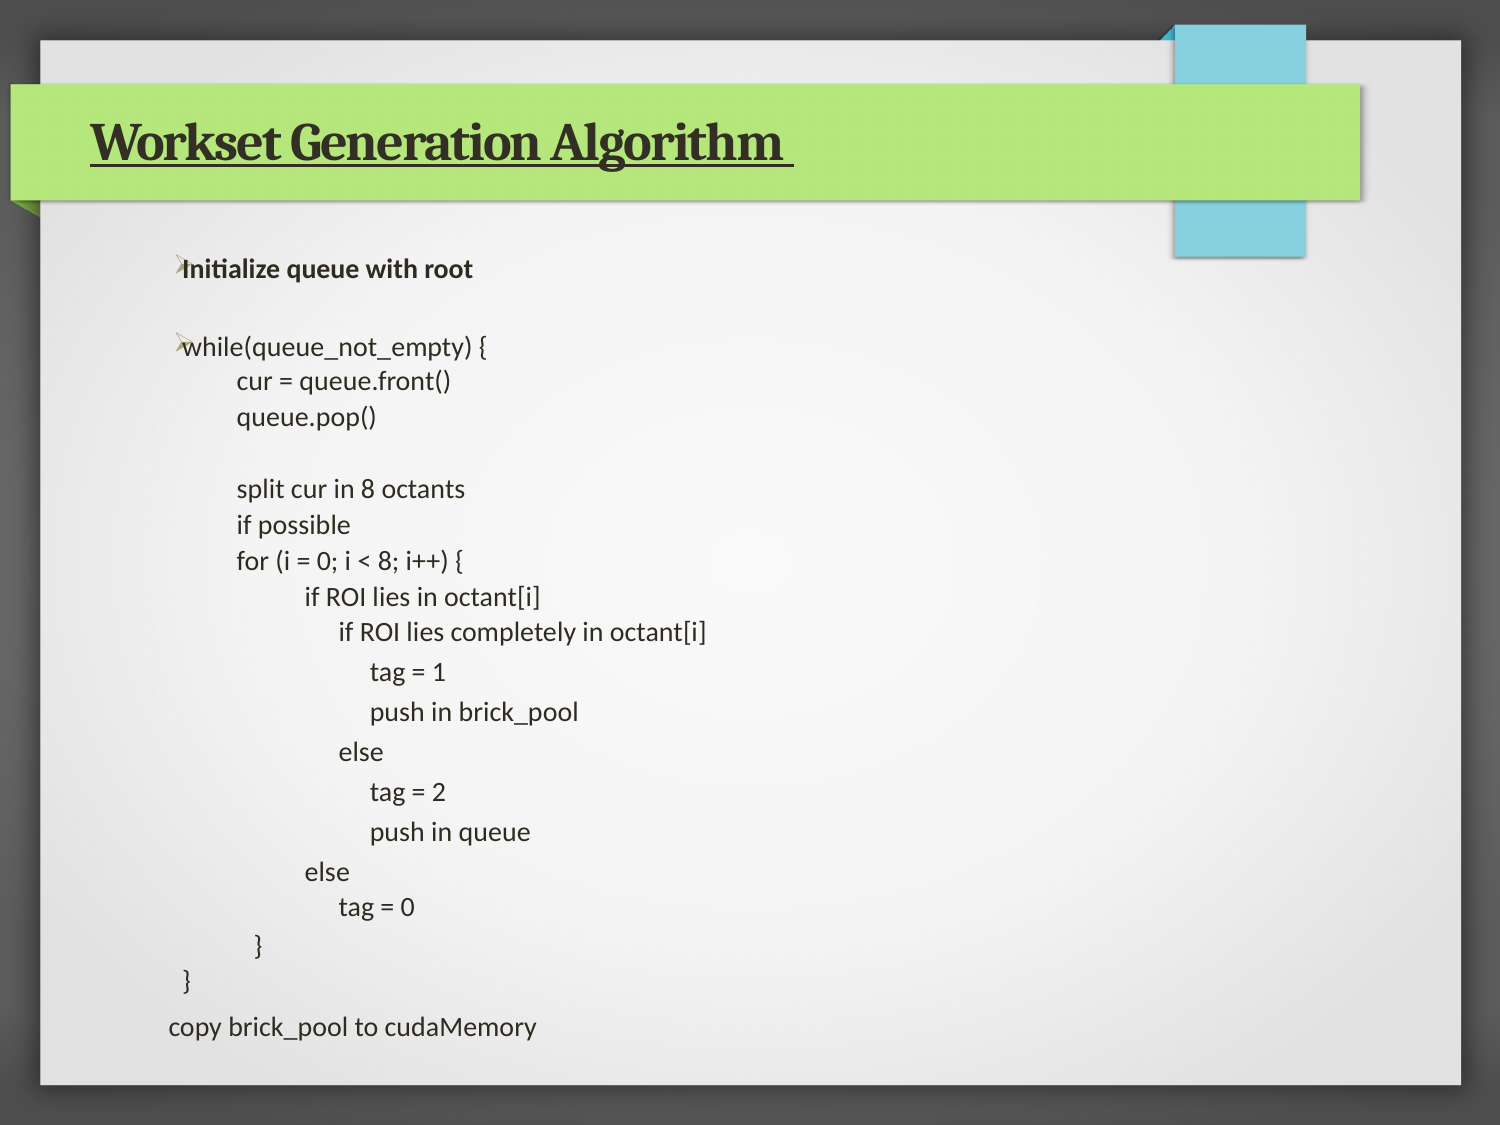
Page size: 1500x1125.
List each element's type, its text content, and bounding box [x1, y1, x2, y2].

title Workset Generation Algorithm [75, 45, 1325, 233]
picture [0, 0, 1500, 1125]
list Initialize queue with root while(queue_not_empty) { cur = queue.front() queue.pop() split cur in 8 octants if possible for (i = 0; i < 8; i++) { if ROI lies in octant[i] if ROI lies completely in octant[i] tag = 1 push in brick_pool else tag = 2 push in queue else tag = 0 } } copy brick_pool to cudaMemory [153, 224, 1404, 1050]
